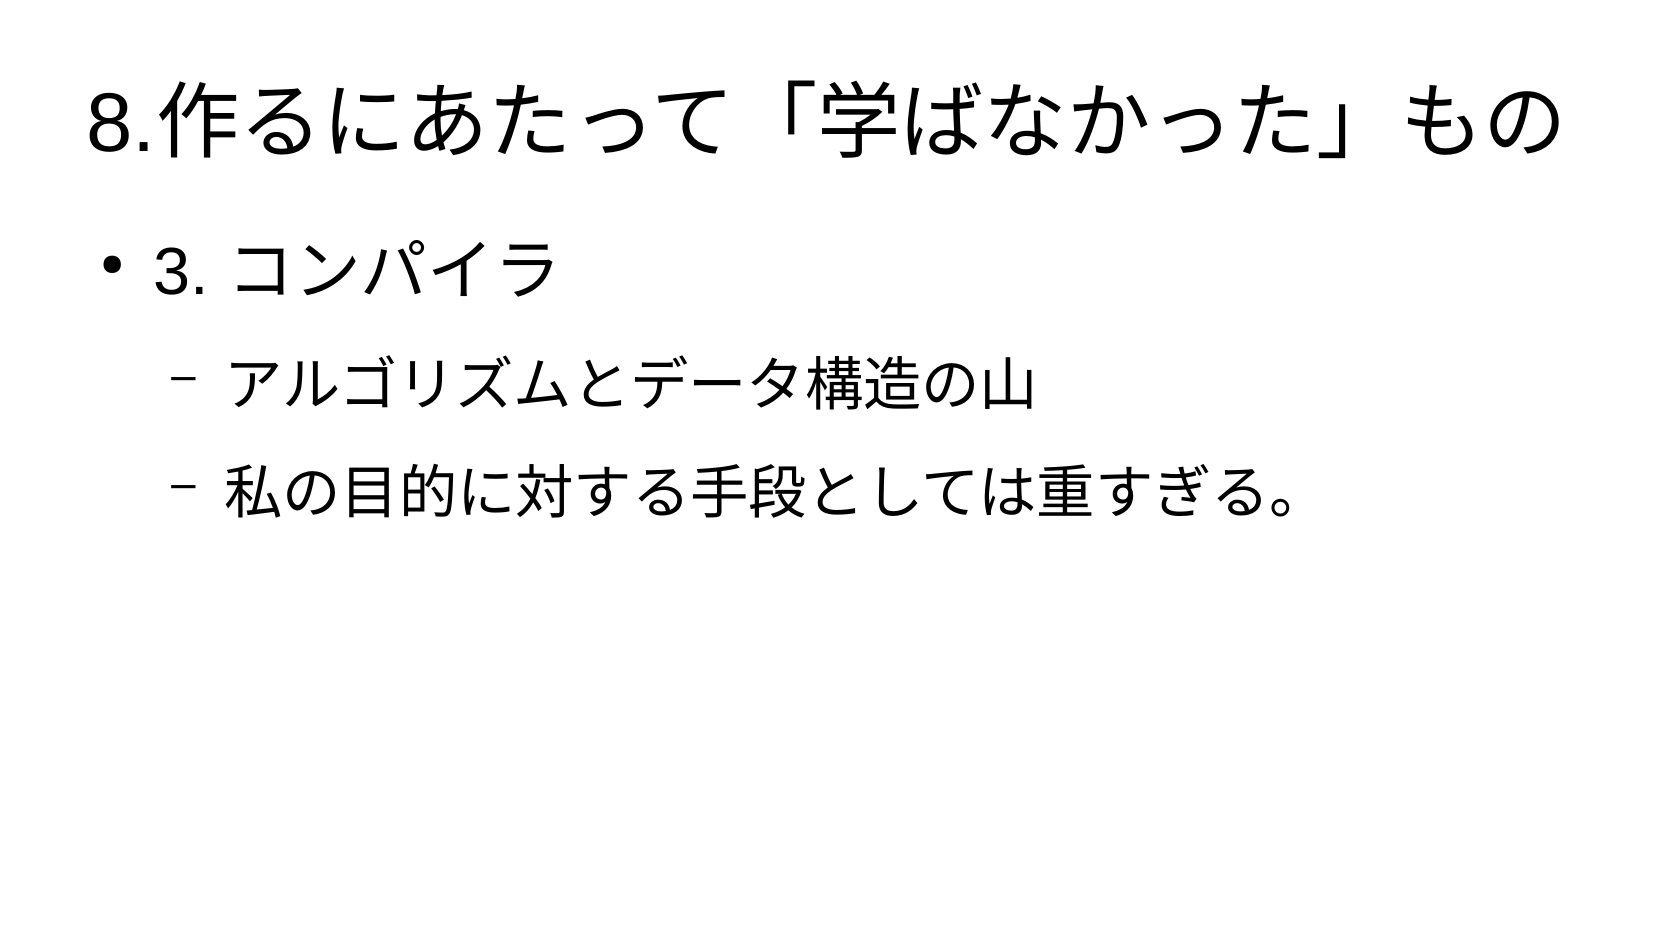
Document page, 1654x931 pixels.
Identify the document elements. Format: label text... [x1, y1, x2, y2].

list 3. コンパイラ アルゴリズムとデータ構造の山 私の目的に対する手段としては重すぎる。 [82, 217, 1571, 758]
title 8.作るにあたって「学ばなかった」もの [82, 37, 1571, 193]
